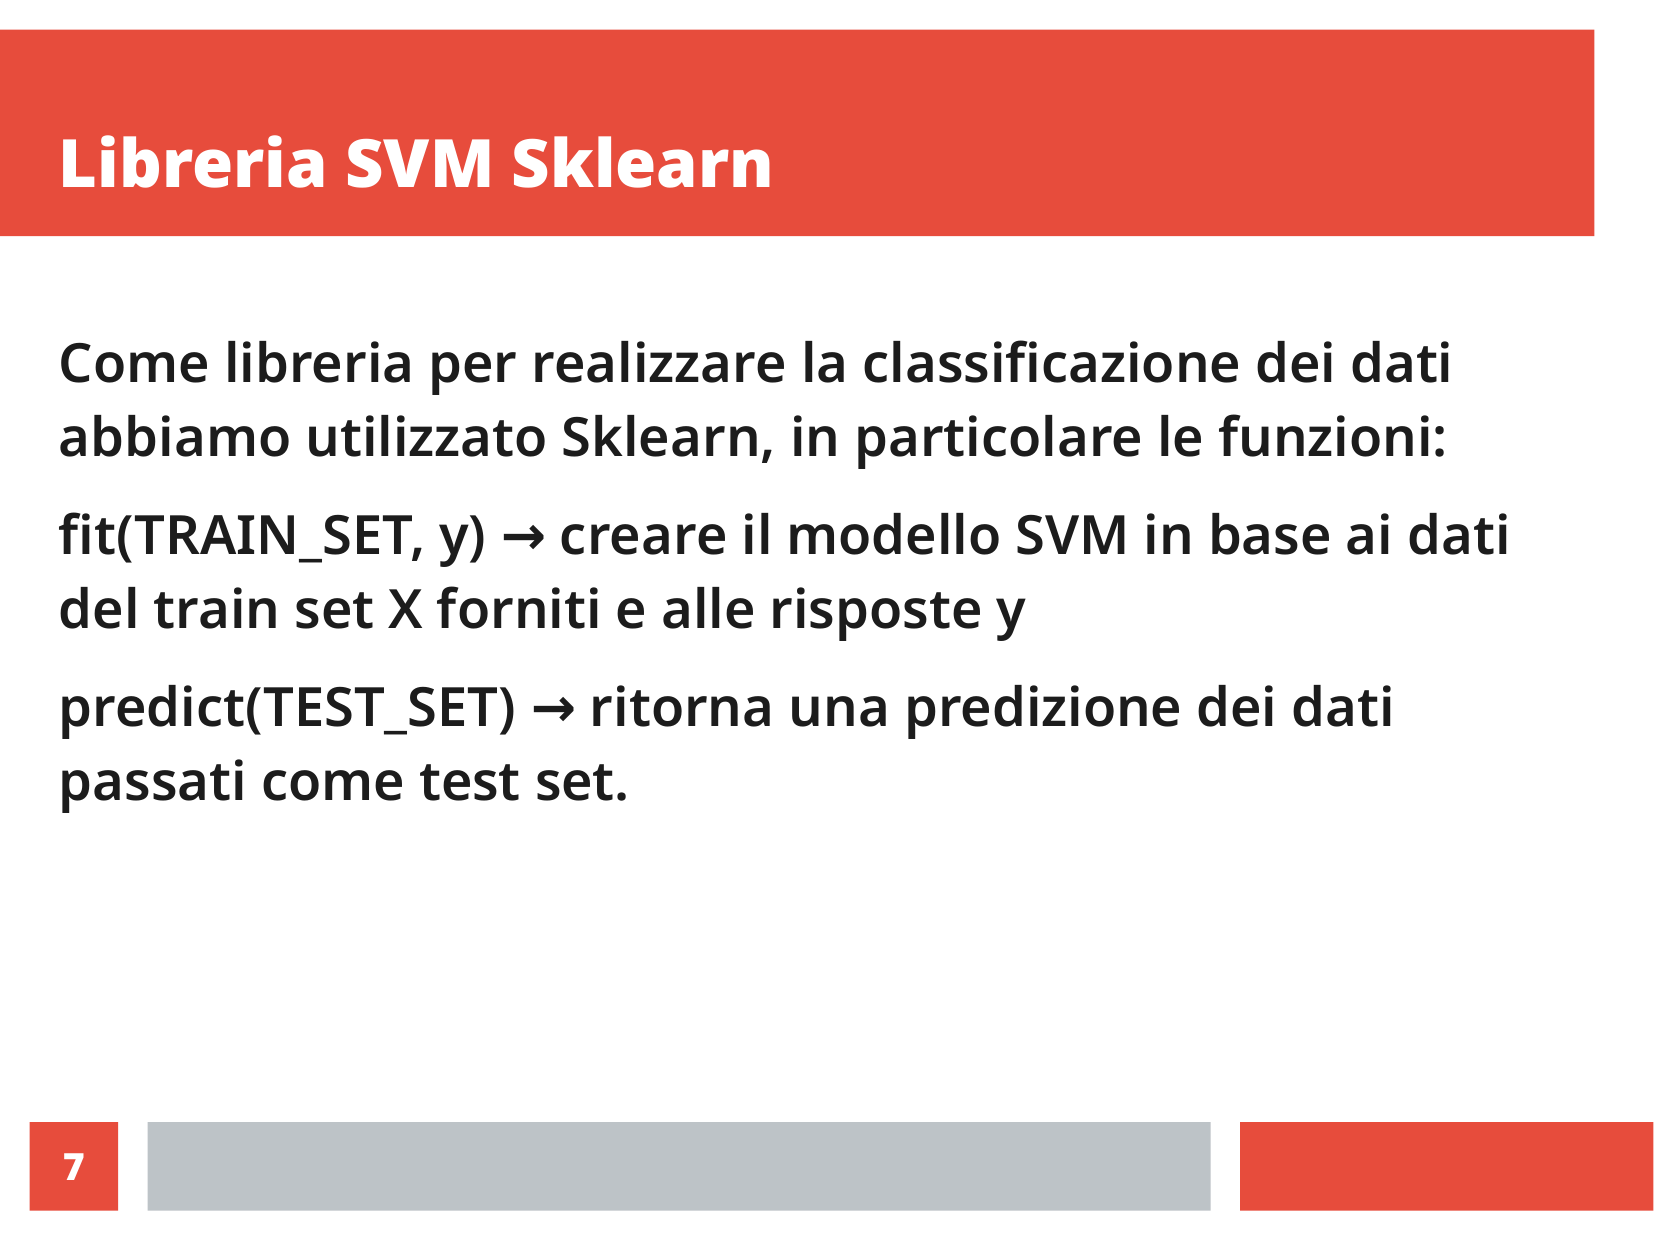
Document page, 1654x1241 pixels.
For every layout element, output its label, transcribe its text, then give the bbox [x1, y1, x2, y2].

title Libreria SVM Sklearn [59, 59, 1595, 207]
list Come libreria per realizzare la classificazione dei dati abbiamo utilizzato Sklearn, in particolare le funzioni: fit(TRAIN_SET, y) → creare il modello SVM in base ai dati del train set X forniti e alle risposte y predict(TEST_SET) → ritorna una predizione dei dati passati come test set. [59, 324, 1565, 1093]
